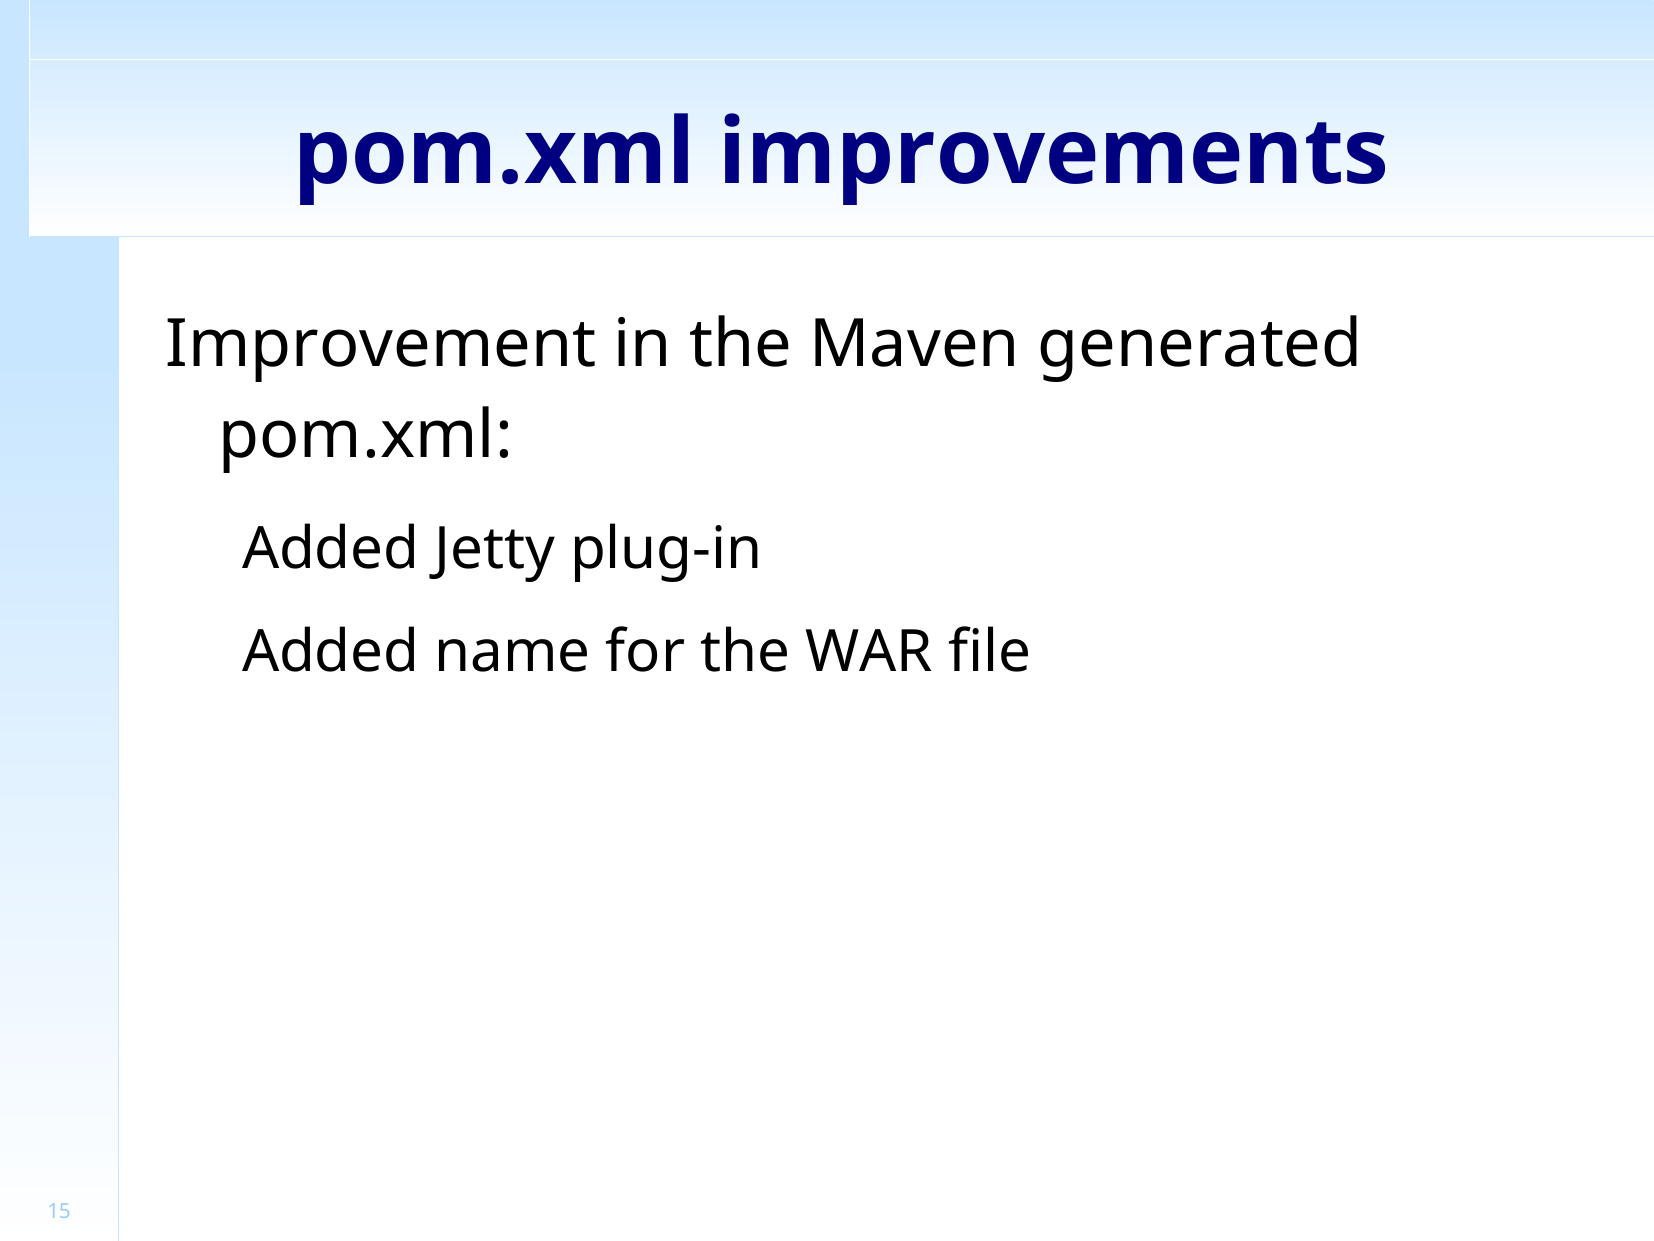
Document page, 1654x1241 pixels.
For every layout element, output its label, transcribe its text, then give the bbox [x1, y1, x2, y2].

title pom.xml improvements [29, 59, 1654, 237]
list Improvement in the Maven generated pom.xml: Added Jetty plug-in Added name for the WAR file [147, 295, 1625, 1182]
